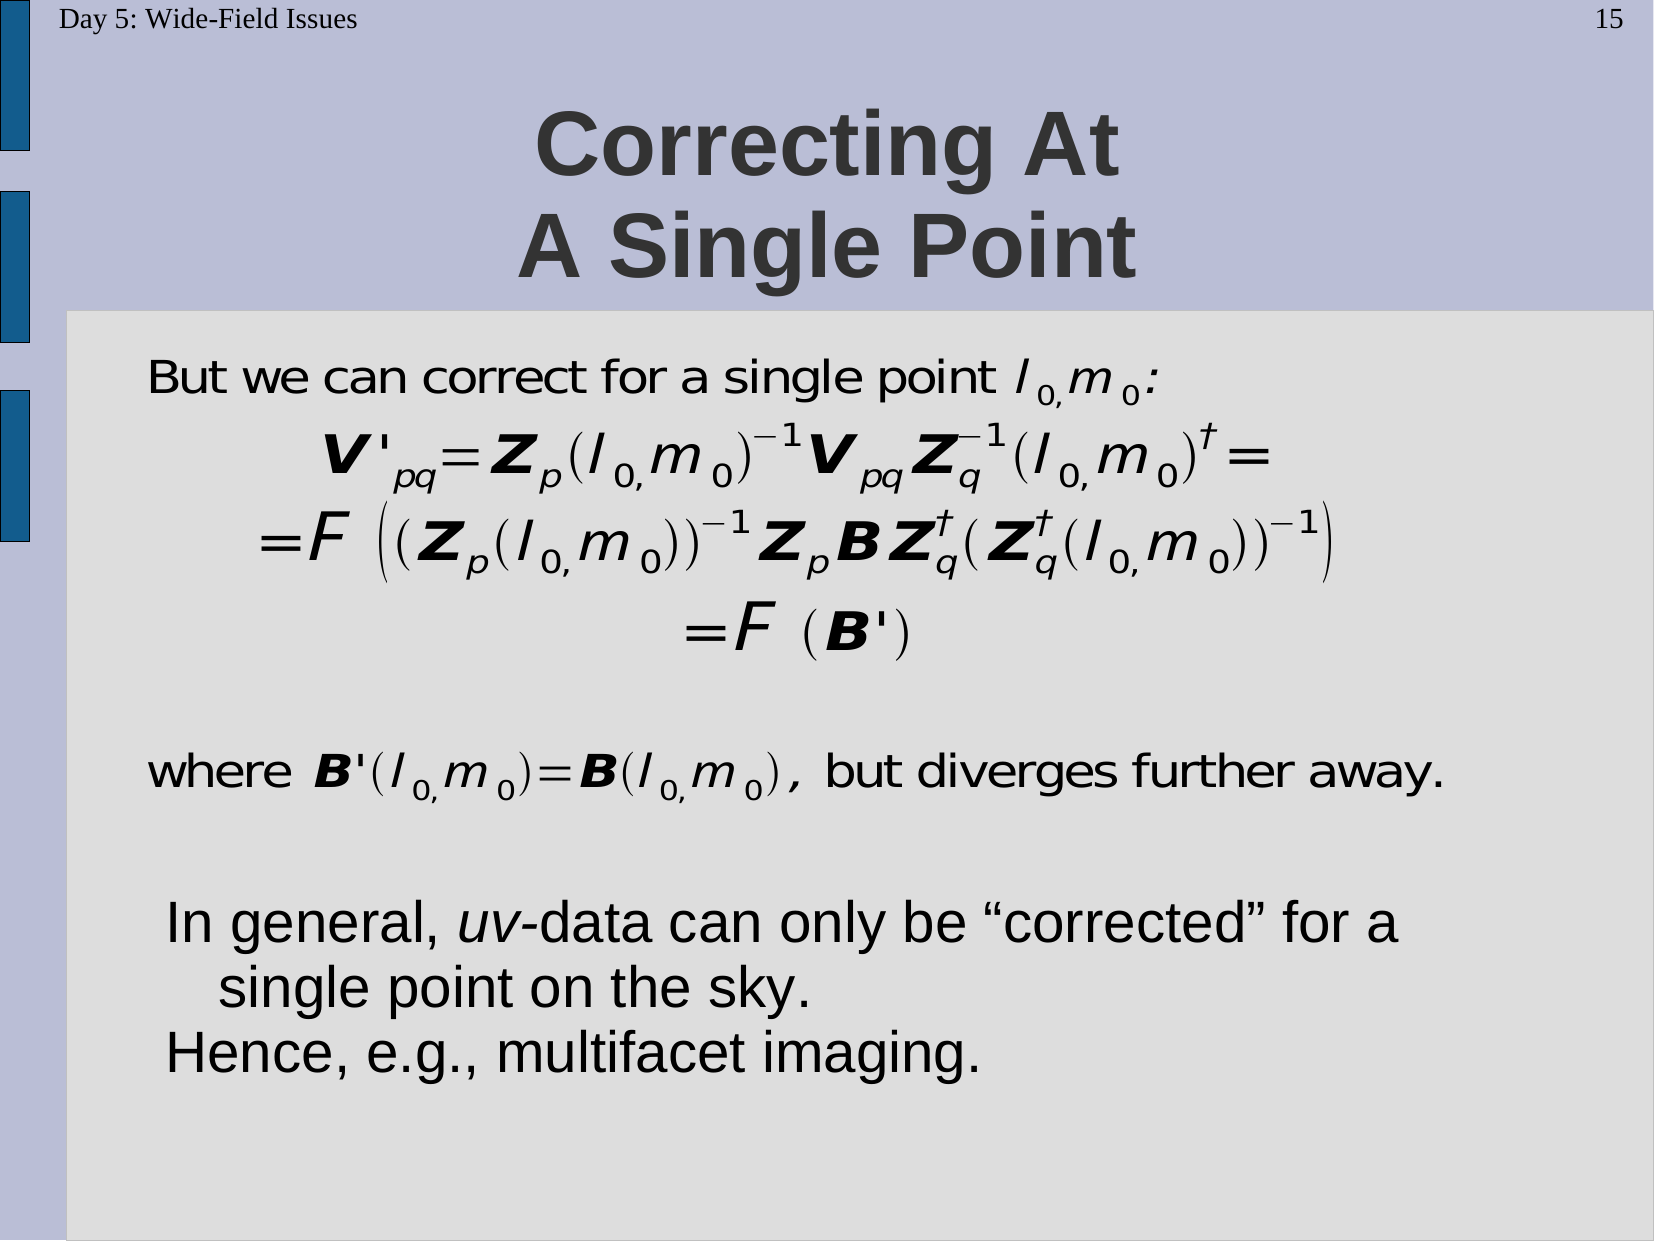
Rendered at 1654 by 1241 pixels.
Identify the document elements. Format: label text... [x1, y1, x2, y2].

chart [139, 344, 1452, 806]
title Correcting At A Single Point [121, 87, 1534, 302]
list In general, uv-data can only be “corrected” for a single point on the sky. Hence, e.g., multifacet imaging. [147, 889, 1560, 1093]
